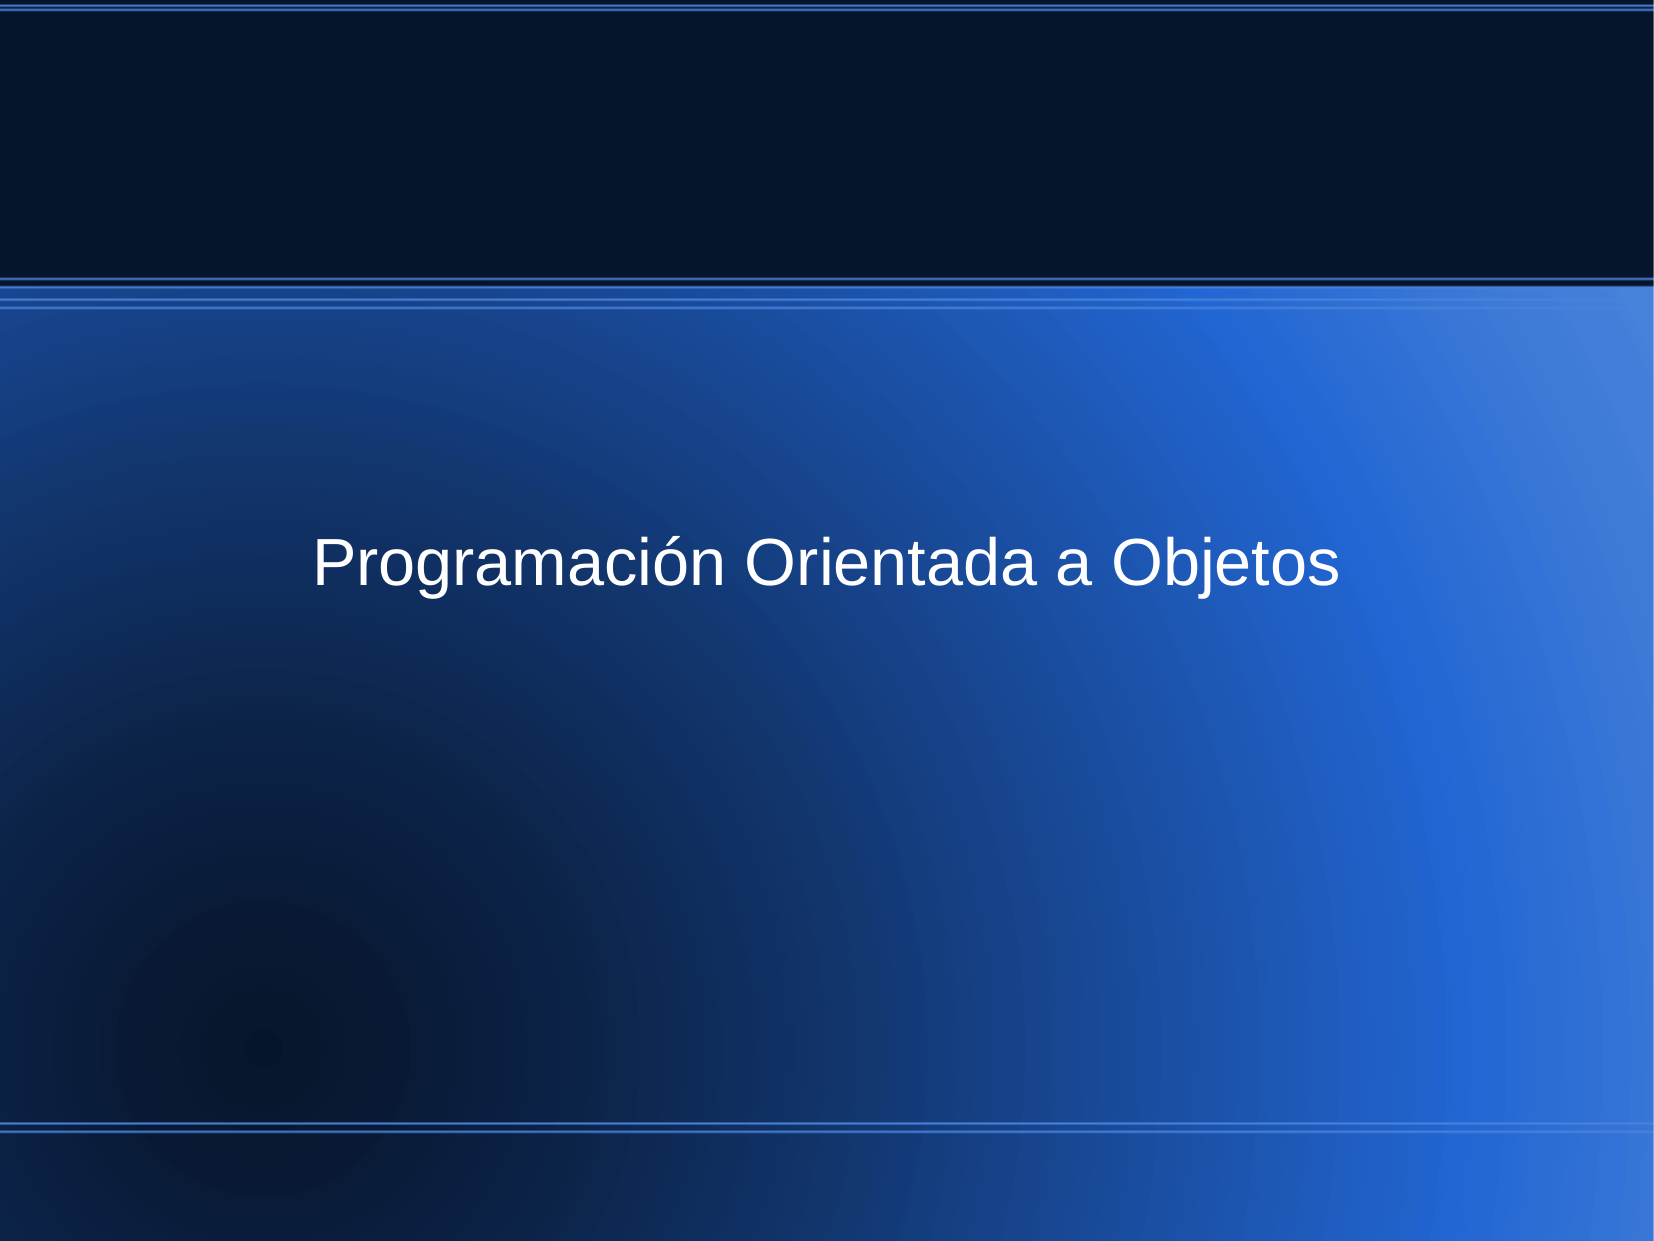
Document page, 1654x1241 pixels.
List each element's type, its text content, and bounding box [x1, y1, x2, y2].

subtitle Programación Orientada a Objetos [82, 49, 1571, 1075]
picture [0, 0, 1654, 1241]
